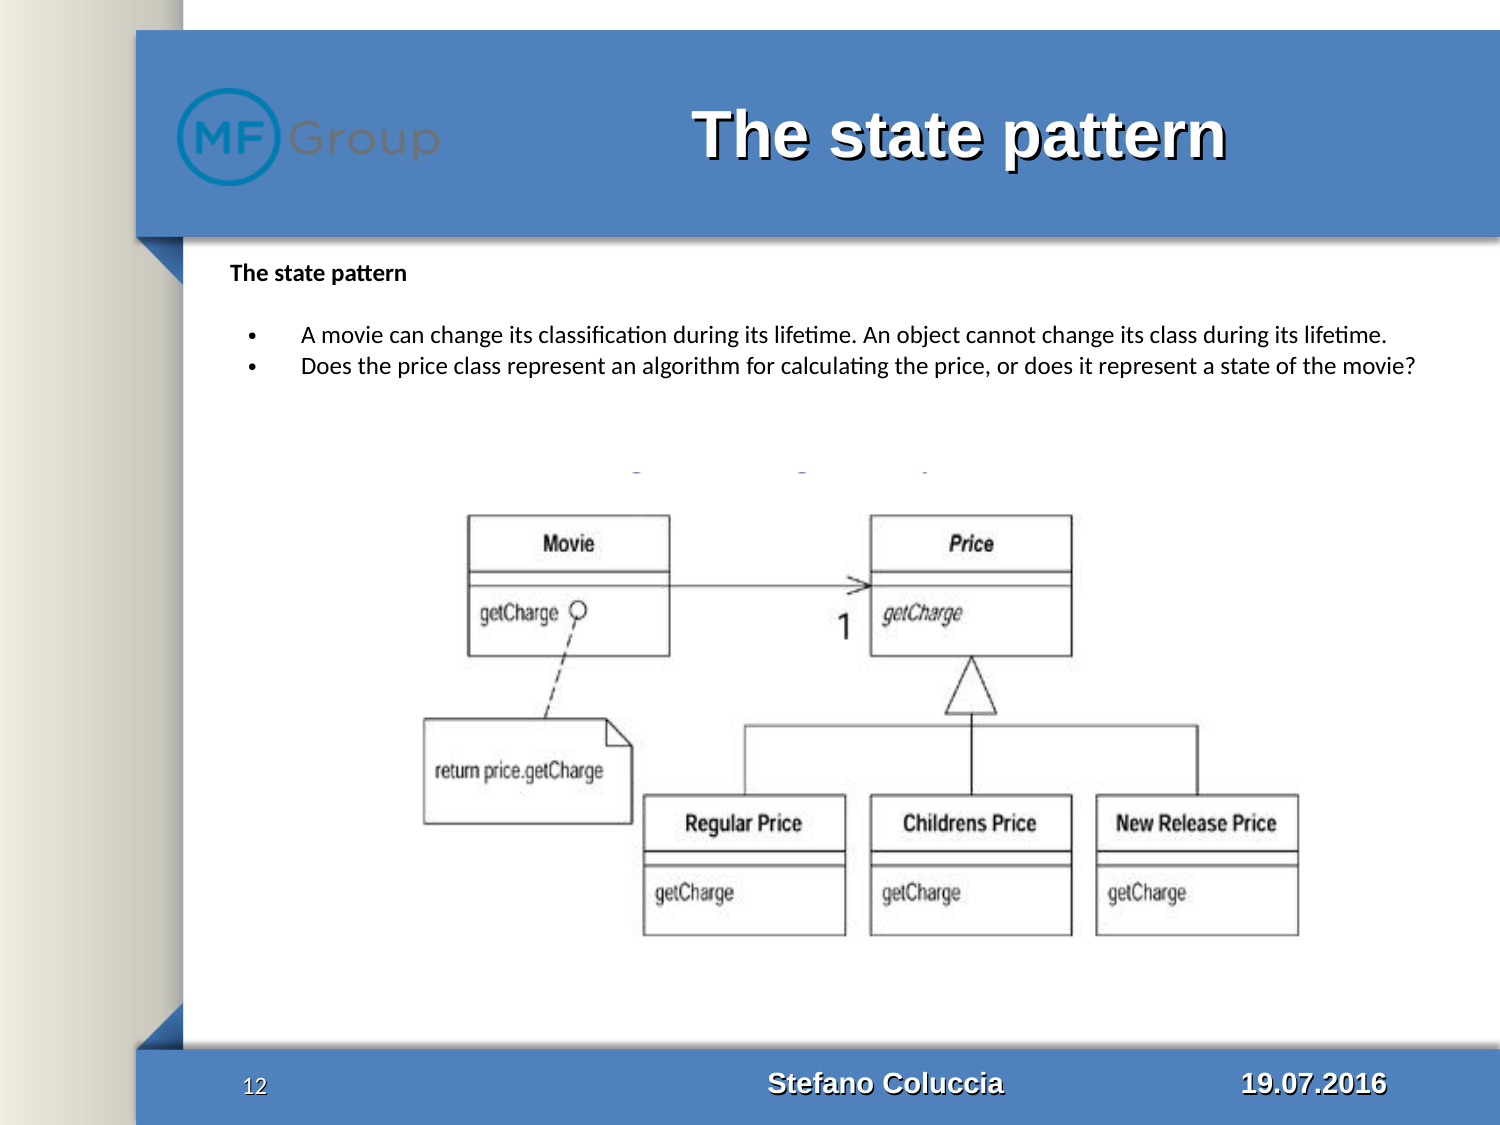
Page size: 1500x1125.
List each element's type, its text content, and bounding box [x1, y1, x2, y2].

picture [0, 0, 1500, 1125]
title The state pattern [442, 57, 1477, 211]
title Stefano Coluccia [738, 1062, 1034, 1105]
title 19.07.2016 [1151, 1062, 1477, 1105]
list The state pattern A movie can change its classification during its lifetime. An object cannot change its class during its lifetime. Does the price class represent an algorithm for calculating the price, or does it represent a state of the movie? [230, 262, 1477, 457]
